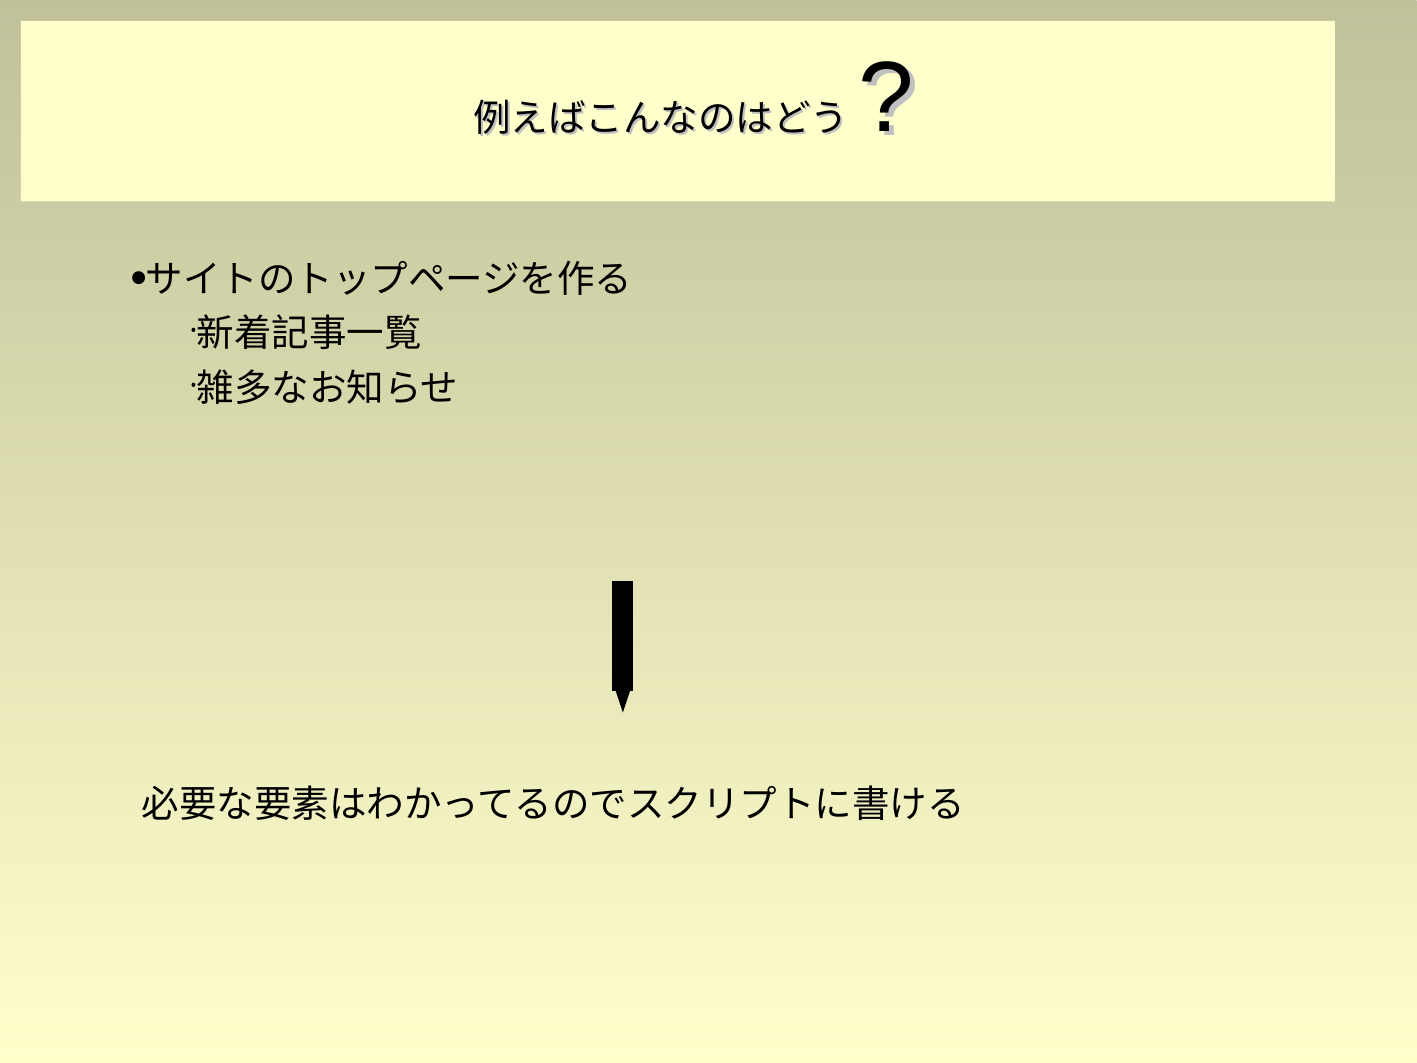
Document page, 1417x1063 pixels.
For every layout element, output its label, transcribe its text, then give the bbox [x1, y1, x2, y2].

text_box [20, 20, 1335, 202]
text_box 必要な要素はわかってるのでスクリプトに書ける [127, 766, 1265, 1009]
text_box 例えばこんなのはどう? [22, 33, 1365, 180]
text_box サイトのトップページを作る 新着記事一覧 雑多なお知らせ [116, 241, 1265, 555]
